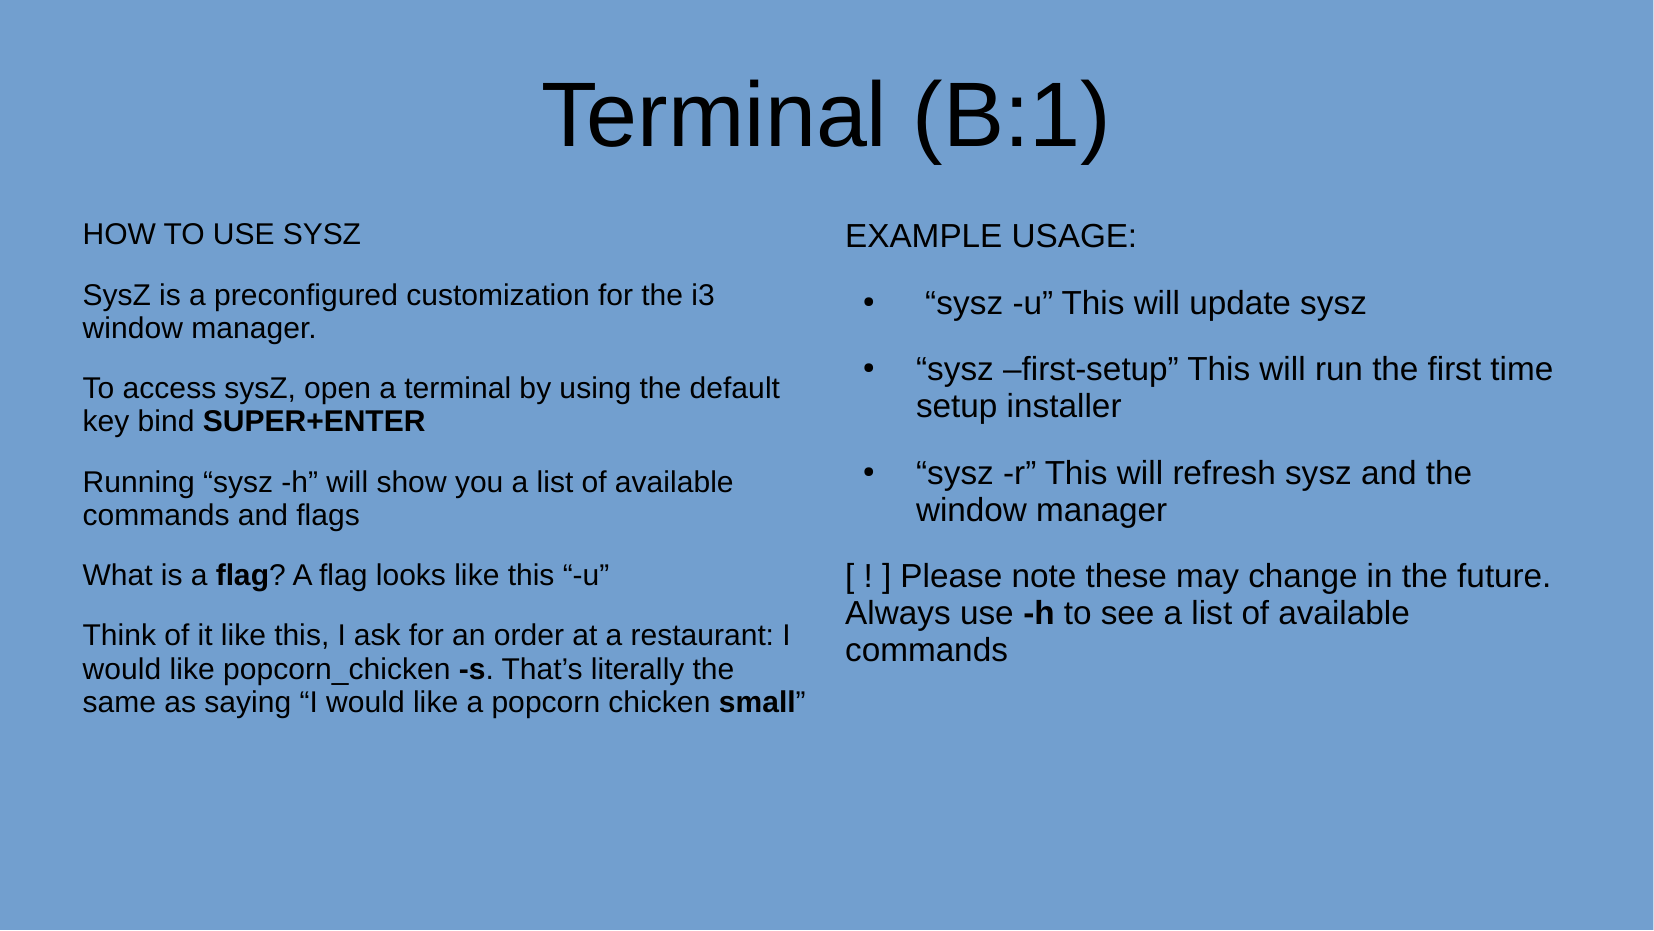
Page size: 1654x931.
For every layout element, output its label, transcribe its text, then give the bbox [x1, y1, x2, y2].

list EXAMPLE USAGE: “sysz -u” This will update sysz “sysz –first-setup” This will run the first time setup installer “sysz -r” This will refresh sysz and the window manager [ ! ] Please note these may change in the future. Always use -h to see a list of available commands [845, 217, 1572, 758]
list HOW TO USE SYSZ SysZ is a preconfigured customization for the i3 window manager. To access sysZ, open a terminal by using the default key bind SUPER+ENTER Running “sysz -h” will show you a list of available commands and flags What is a flag? A flag looks like this “-u” Think of it like this, I ask for an order at a restaurant: I would like popcorn_chicken -s. That’s literally the same as saying “I would like a popcorn chicken small” [82, 217, 809, 758]
title Terminal (B:1) [82, 37, 1571, 193]
